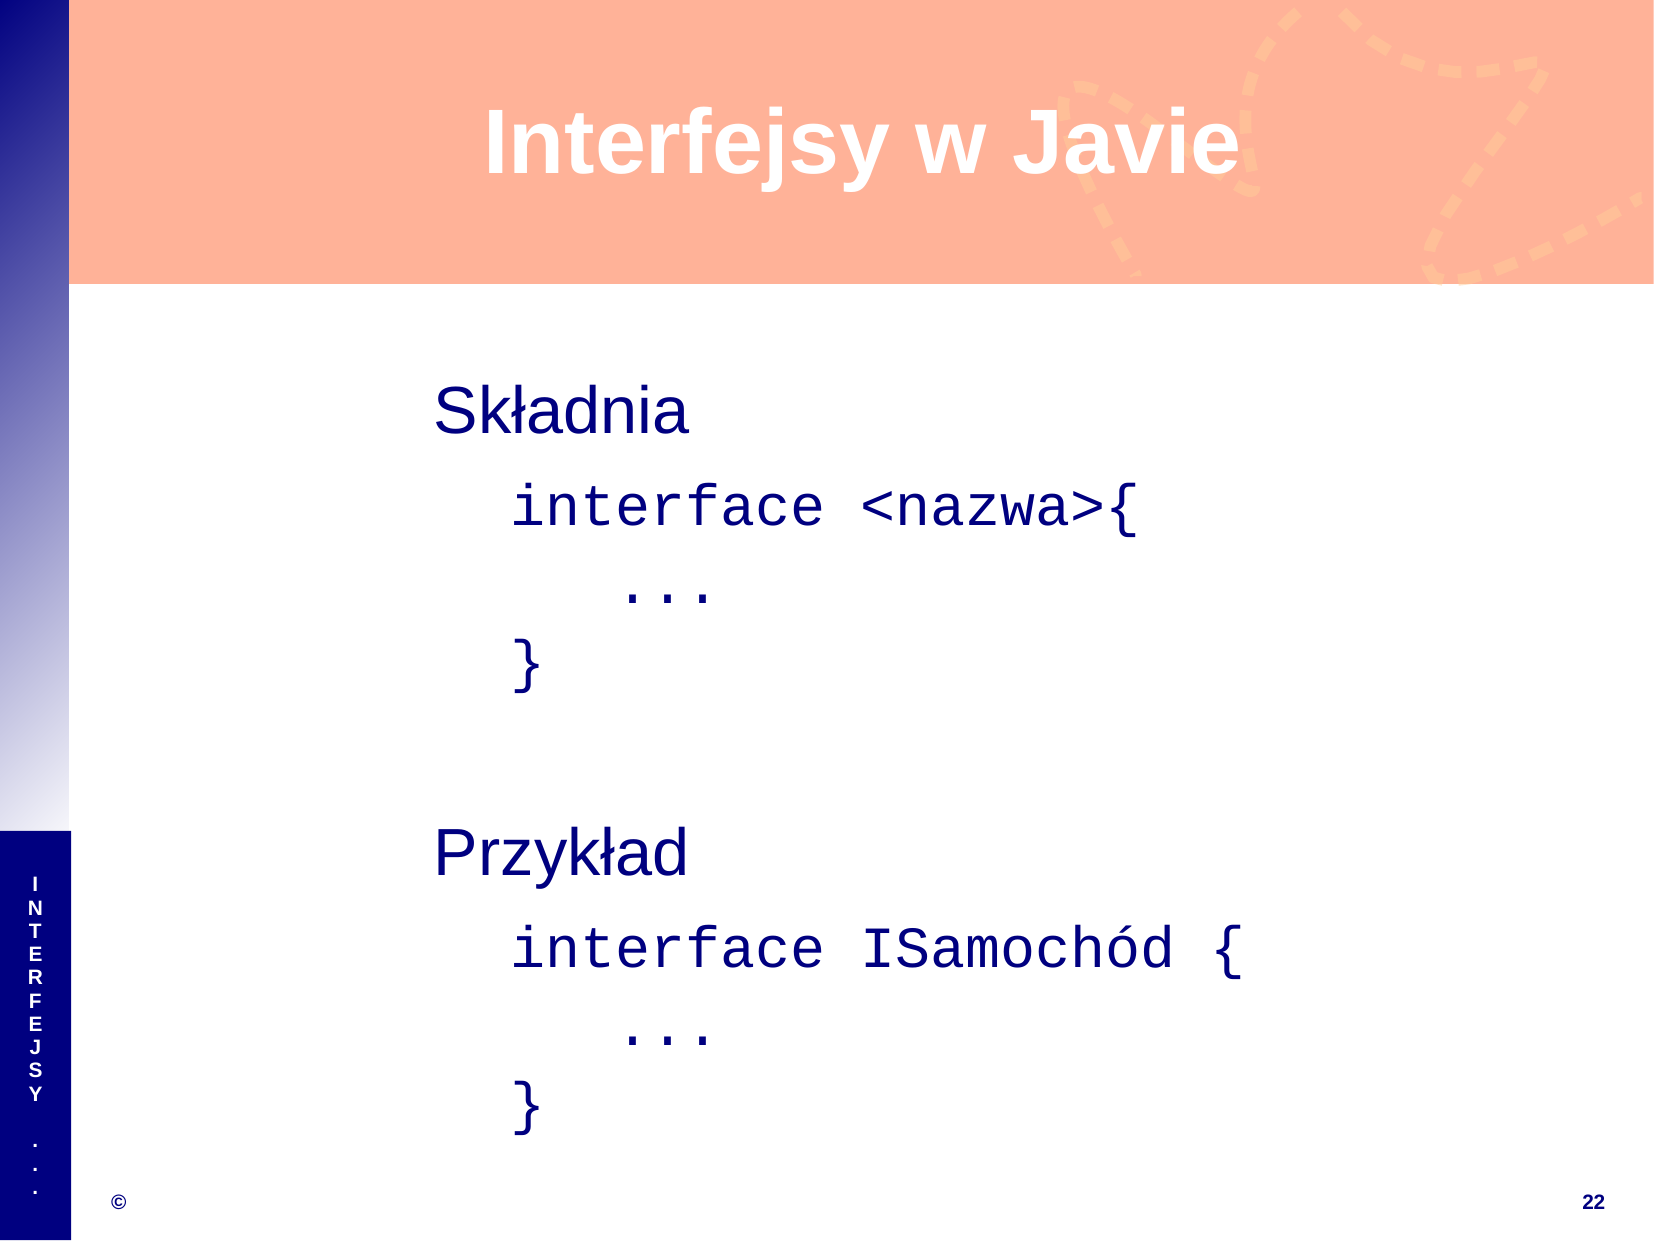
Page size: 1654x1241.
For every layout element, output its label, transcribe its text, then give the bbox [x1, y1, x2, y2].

list Składnia interface <nazwa>{ ... } Przykład interface ISamochód { ... } [416, 372, 1292, 1142]
title Interfejsy w Javie [109, 37, 1617, 246]
text_box I N T E R F E J S Y . . . [0, 830, 71, 1241]
